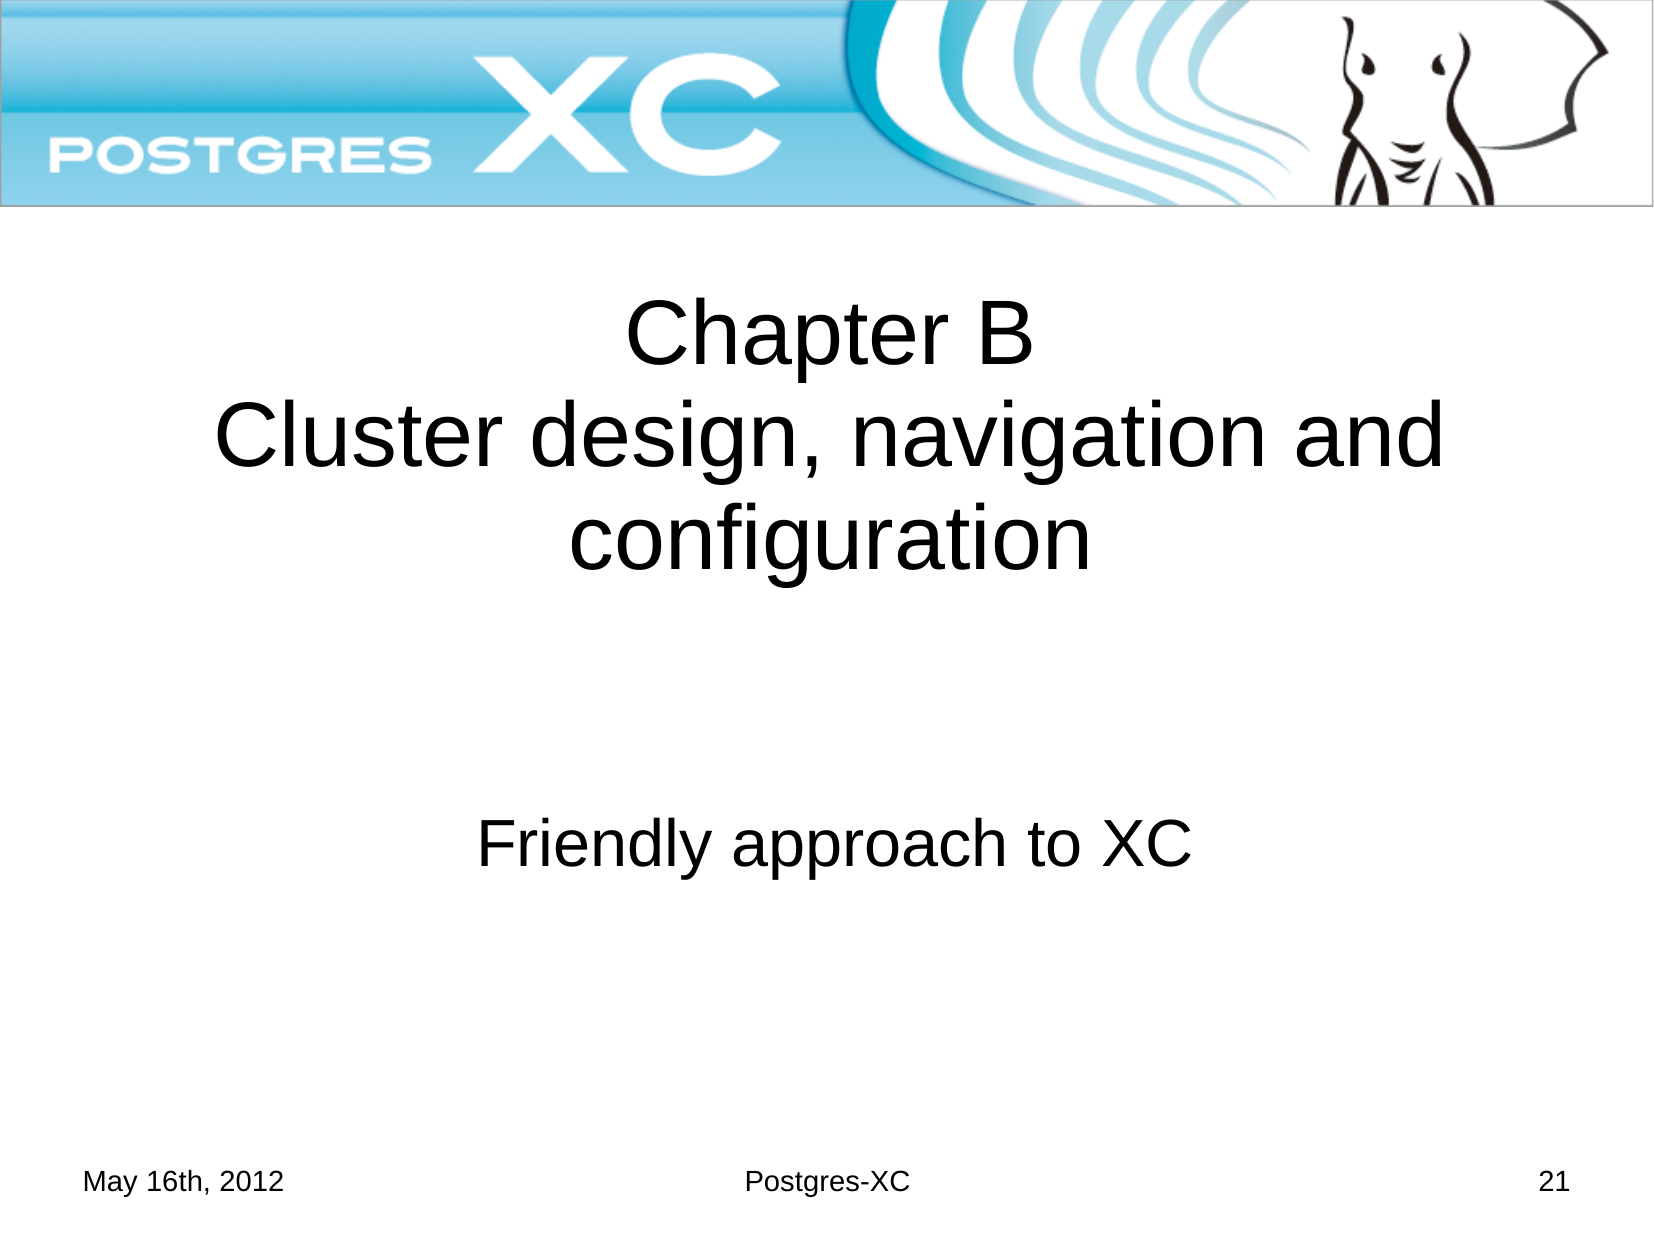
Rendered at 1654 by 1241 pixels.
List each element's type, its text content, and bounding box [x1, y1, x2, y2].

subtitle Friendly approach to XC [91, 585, 1580, 1101]
picture [0, 0, 1654, 207]
title Chapter B Cluster design, navigation and configuration [86, 281, 1576, 589]
